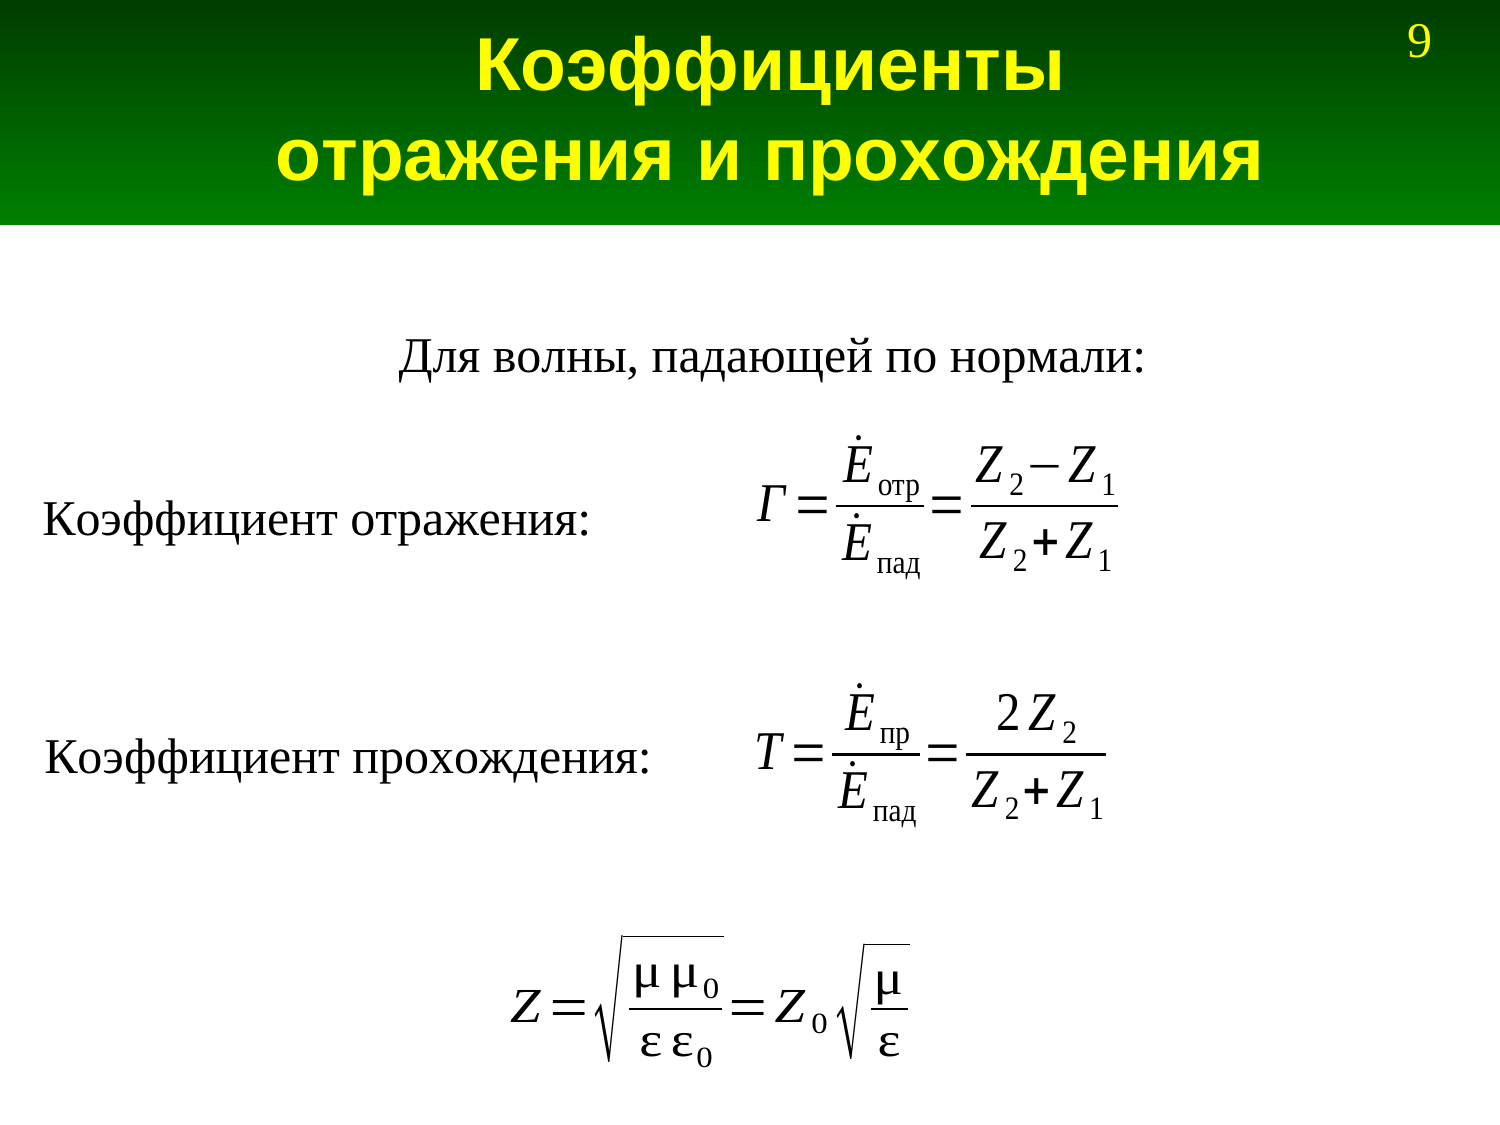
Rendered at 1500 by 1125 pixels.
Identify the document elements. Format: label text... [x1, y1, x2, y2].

text_box Коэффициент прохождения: [29, 715, 667, 791]
chart [484, 933, 934, 1074]
title Коэффициенты отражения и прохождения [100, 7, 1441, 204]
text_box Для волны, падающей по нормали: [383, 314, 1162, 390]
text_box Коэффициент отражения: [27, 478, 607, 554]
chart [733, 680, 1129, 829]
chart [732, 432, 1142, 580]
